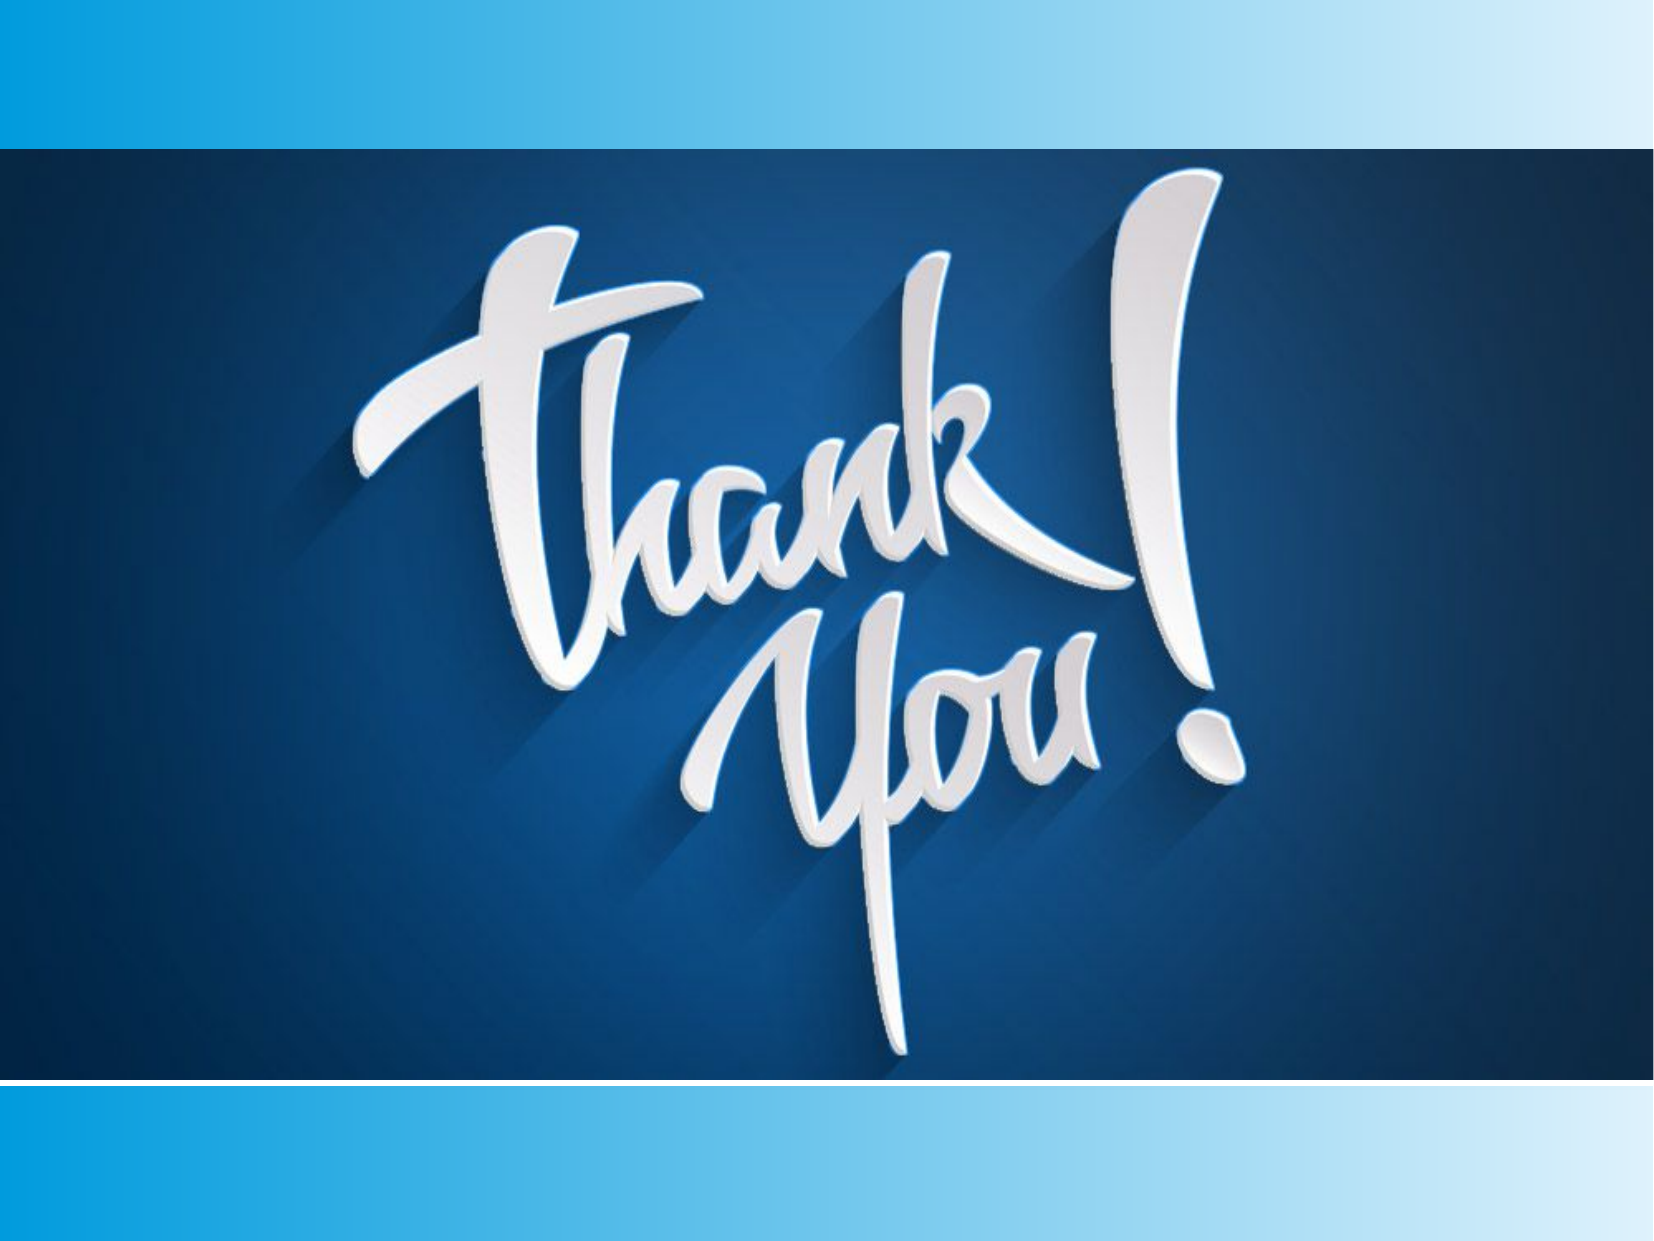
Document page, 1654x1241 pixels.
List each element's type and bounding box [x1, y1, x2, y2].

picture [0, 0, 1654, 1081]
